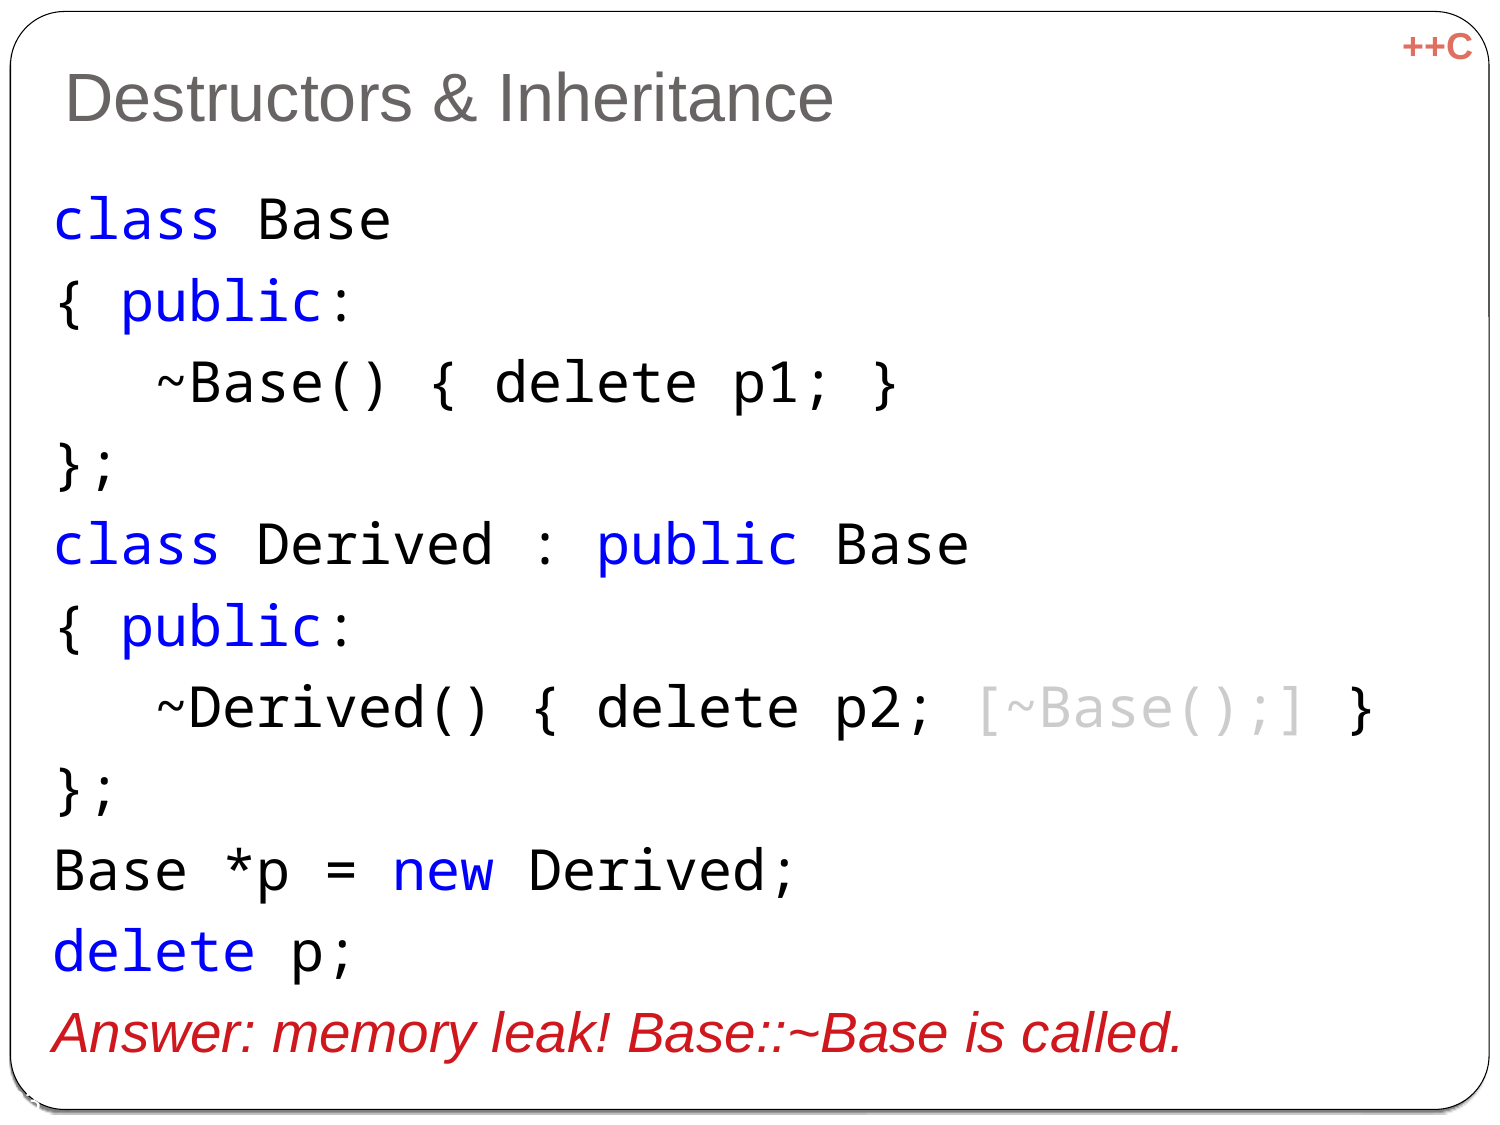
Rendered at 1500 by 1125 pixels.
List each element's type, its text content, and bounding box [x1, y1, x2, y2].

slide_number <number> [0, 1074, 50, 1125]
list class Base { public: ~Base() { delete p1; } }; class Derived : public Base { public: ~Derived() { delete p2; [~Base();] } }; Base *p = new Derived; delete p; Answer: memory leak! Base::~Base is called. [37, 162, 1463, 1088]
title Destructors & Inheritance [50, 45, 1450, 150]
